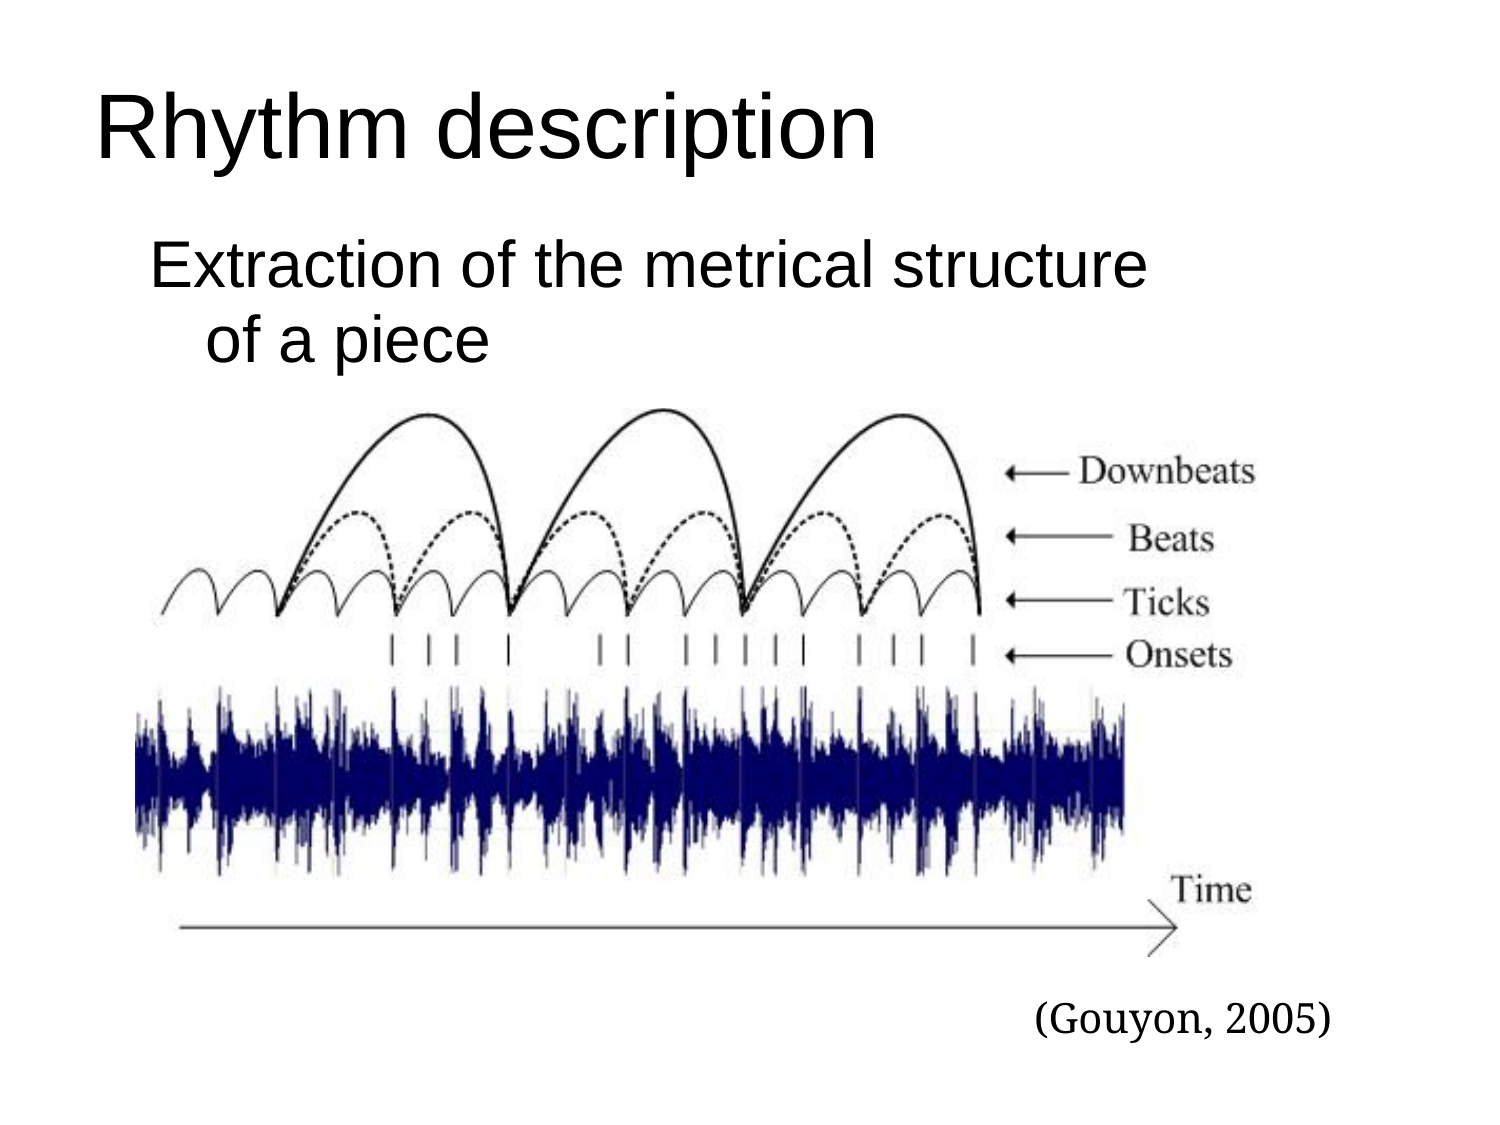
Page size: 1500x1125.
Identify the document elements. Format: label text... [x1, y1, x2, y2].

picture [135, 408, 1258, 957]
list Extraction of the metrical structure of a piece [64, 219, 1187, 388]
title Rhythm description [47, 0, 1471, 241]
text_box (Gouyon, 2005) [984, 986, 1308, 1049]
